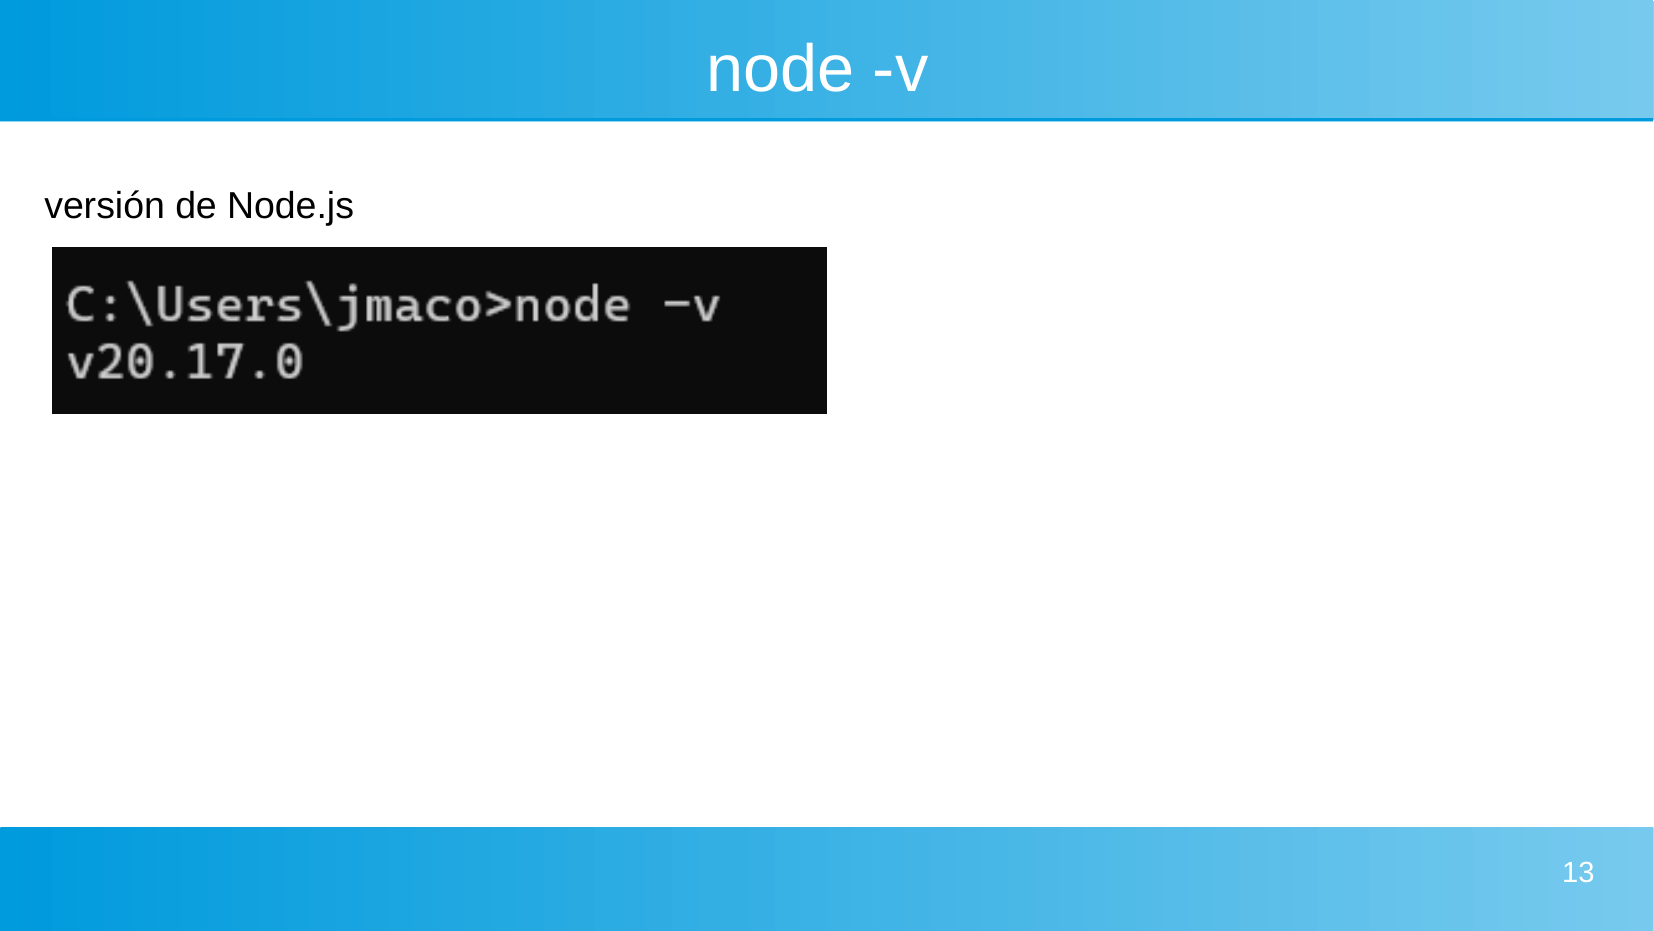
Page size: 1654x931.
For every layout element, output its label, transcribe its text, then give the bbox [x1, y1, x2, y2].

text_box versión de Node.js [29, 177, 473, 216]
picture [52, 247, 827, 414]
title node -v [59, 29, 1595, 108]
